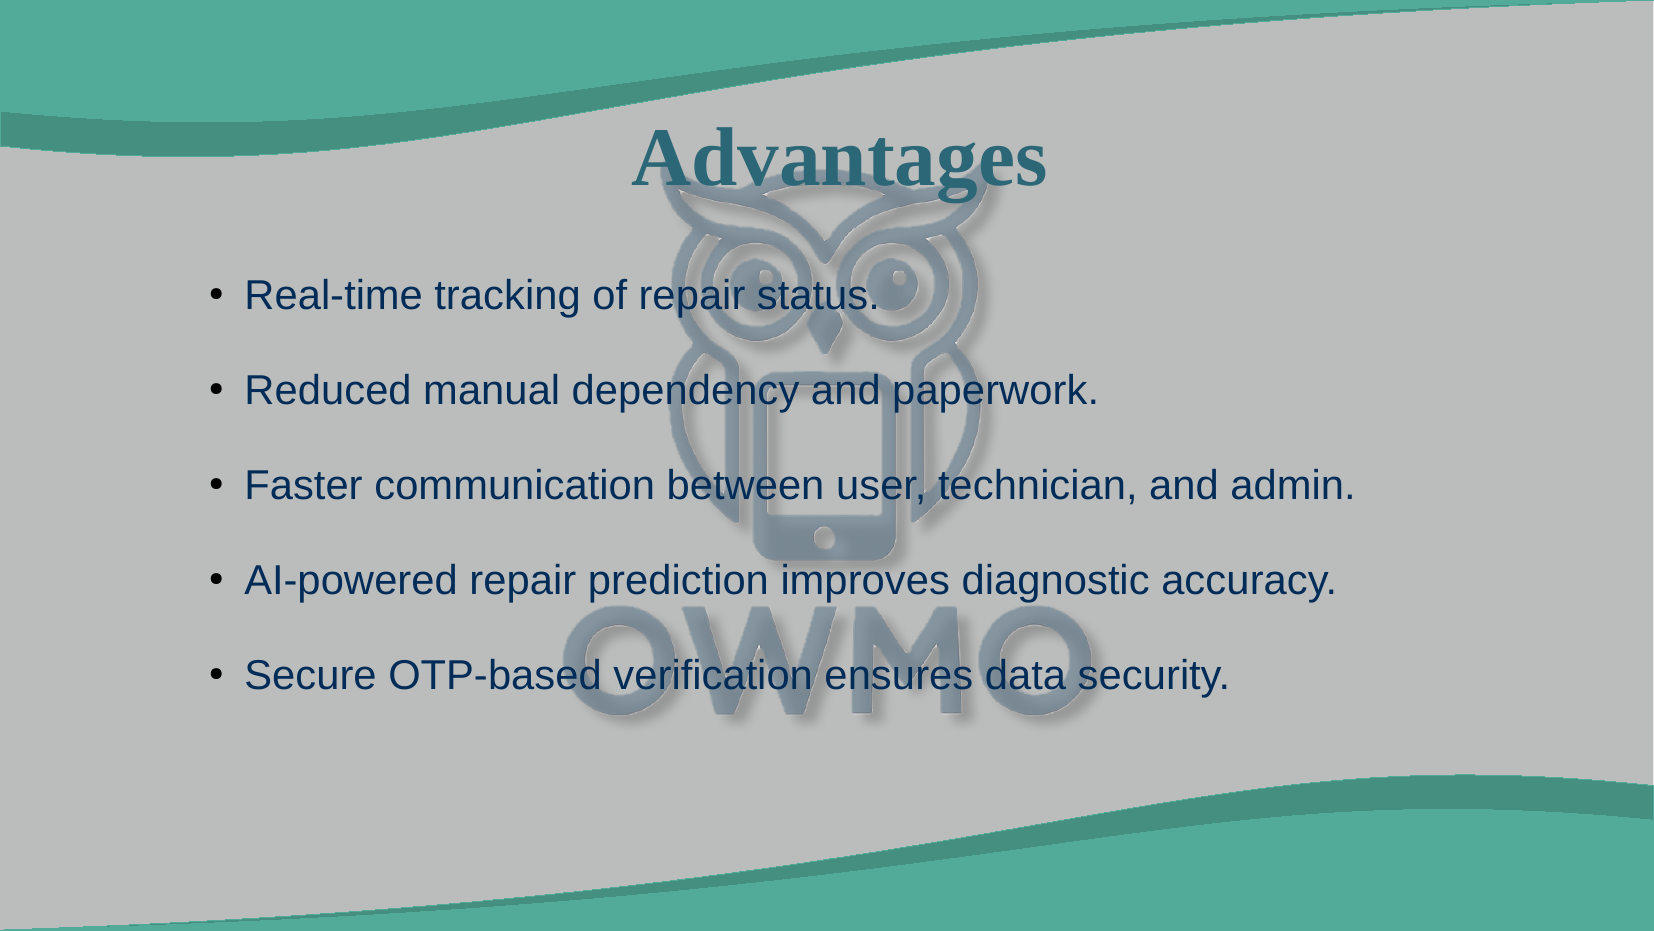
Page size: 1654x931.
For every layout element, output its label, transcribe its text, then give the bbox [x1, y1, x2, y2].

text_box [0, 774, 1654, 931]
text_box Advantages [224, 103, 1476, 211]
text_box [0, 0, 1654, 157]
text_box Real-time tracking of repair status. Reduced manual dependency and paperwork. Faster communication between user, technician, and admin. AI-powered repair prediction improves diagnostic accuracy. Secure OTP-based verification ensures data security. [194, 179, 1453, 791]
